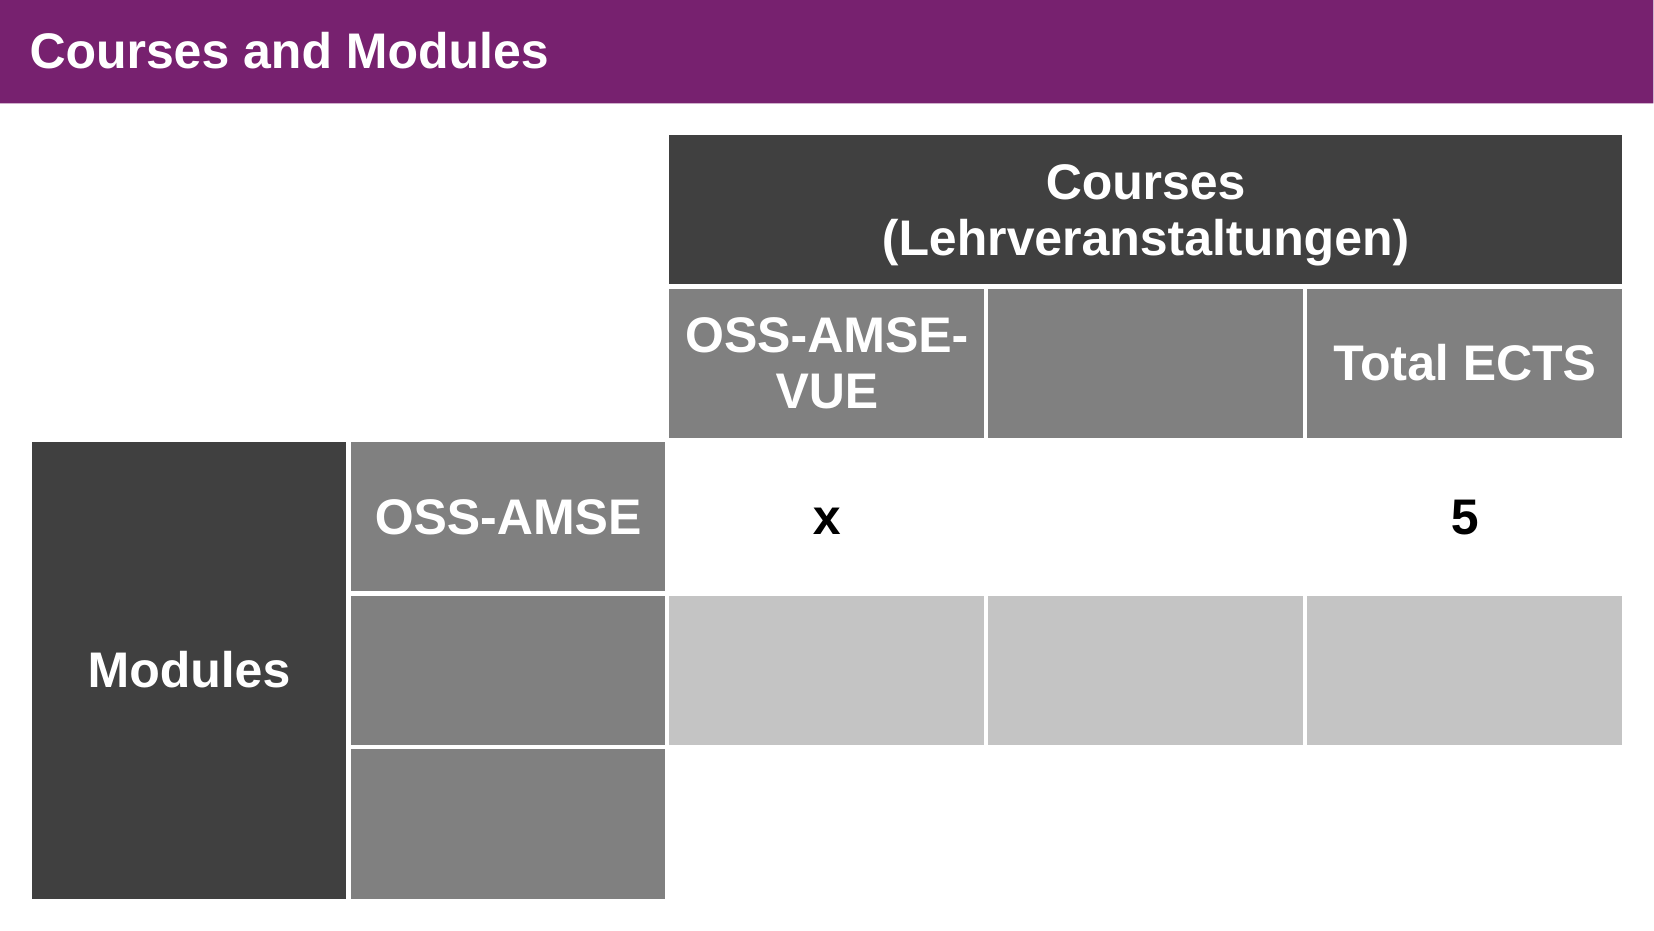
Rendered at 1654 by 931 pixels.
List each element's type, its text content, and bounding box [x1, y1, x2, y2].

table_cell Modules [32, 442, 346, 899]
table_cell [988, 442, 1303, 591]
table_cell x [669, 442, 984, 591]
table_cell Total ECTS [1307, 289, 1622, 438]
table_cell 5 [1307, 442, 1622, 591]
table_header [351, 135, 665, 284]
table_cell [988, 749, 1303, 899]
table_cell [32, 289, 346, 438]
title Courses and Modules [0, 0, 1654, 104]
table_cell [988, 596, 1303, 745]
table_cell [1307, 596, 1622, 745]
table_cell [988, 289, 1303, 438]
table_cell [351, 289, 665, 438]
table_header [32, 135, 346, 284]
table_cell [1307, 749, 1622, 899]
table_header Courses (Lehrveranstaltungen) [669, 135, 1622, 284]
table_cell OSS-AMSE-VUE [669, 289, 984, 438]
table_cell [351, 596, 665, 745]
table_cell [669, 596, 984, 745]
table_cell [351, 749, 665, 899]
table_cell [669, 749, 984, 899]
table_cell OSS-AMSE [351, 442, 665, 591]
